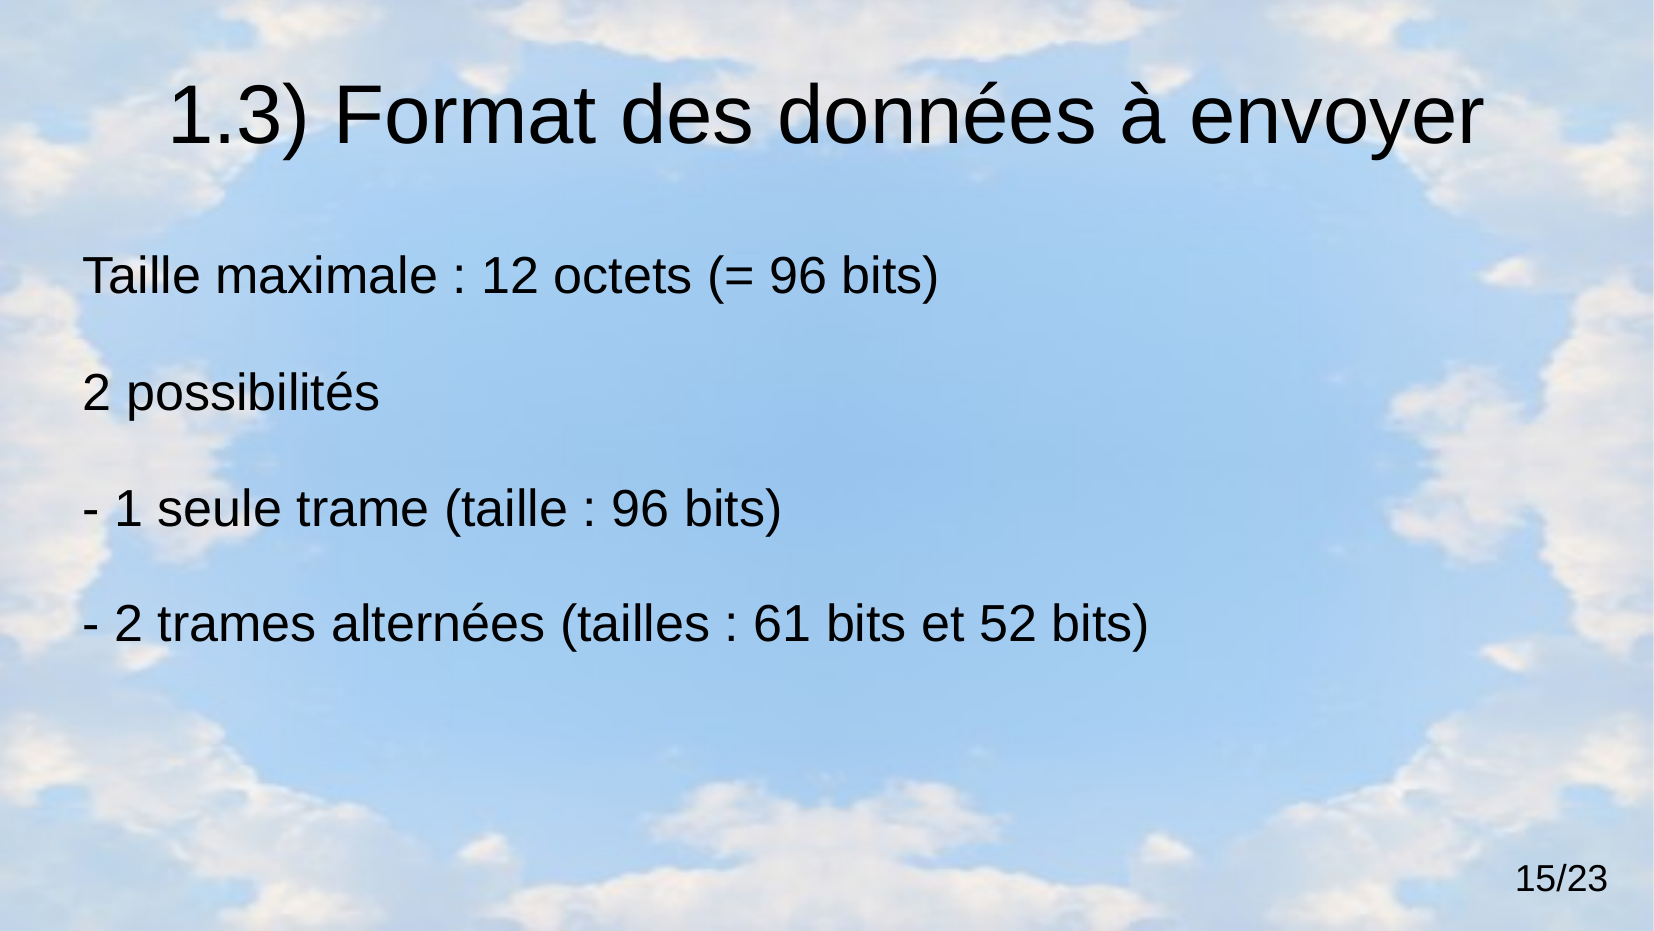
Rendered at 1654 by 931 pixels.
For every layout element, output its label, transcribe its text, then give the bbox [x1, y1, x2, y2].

text_box <numéro>/23 [1500, 850, 1654, 921]
picture [0, 0, 1654, 931]
subtitle Taille maximale : 12 octets (= 96 bits) 2 possibilités - 1 seule trame (taille : 96 bits) - 2 trames alternées (tailles : 61 bits et 52 bits) [82, 217, 1571, 758]
title 1.3) Format des données à envoyer [82, 37, 1571, 193]
